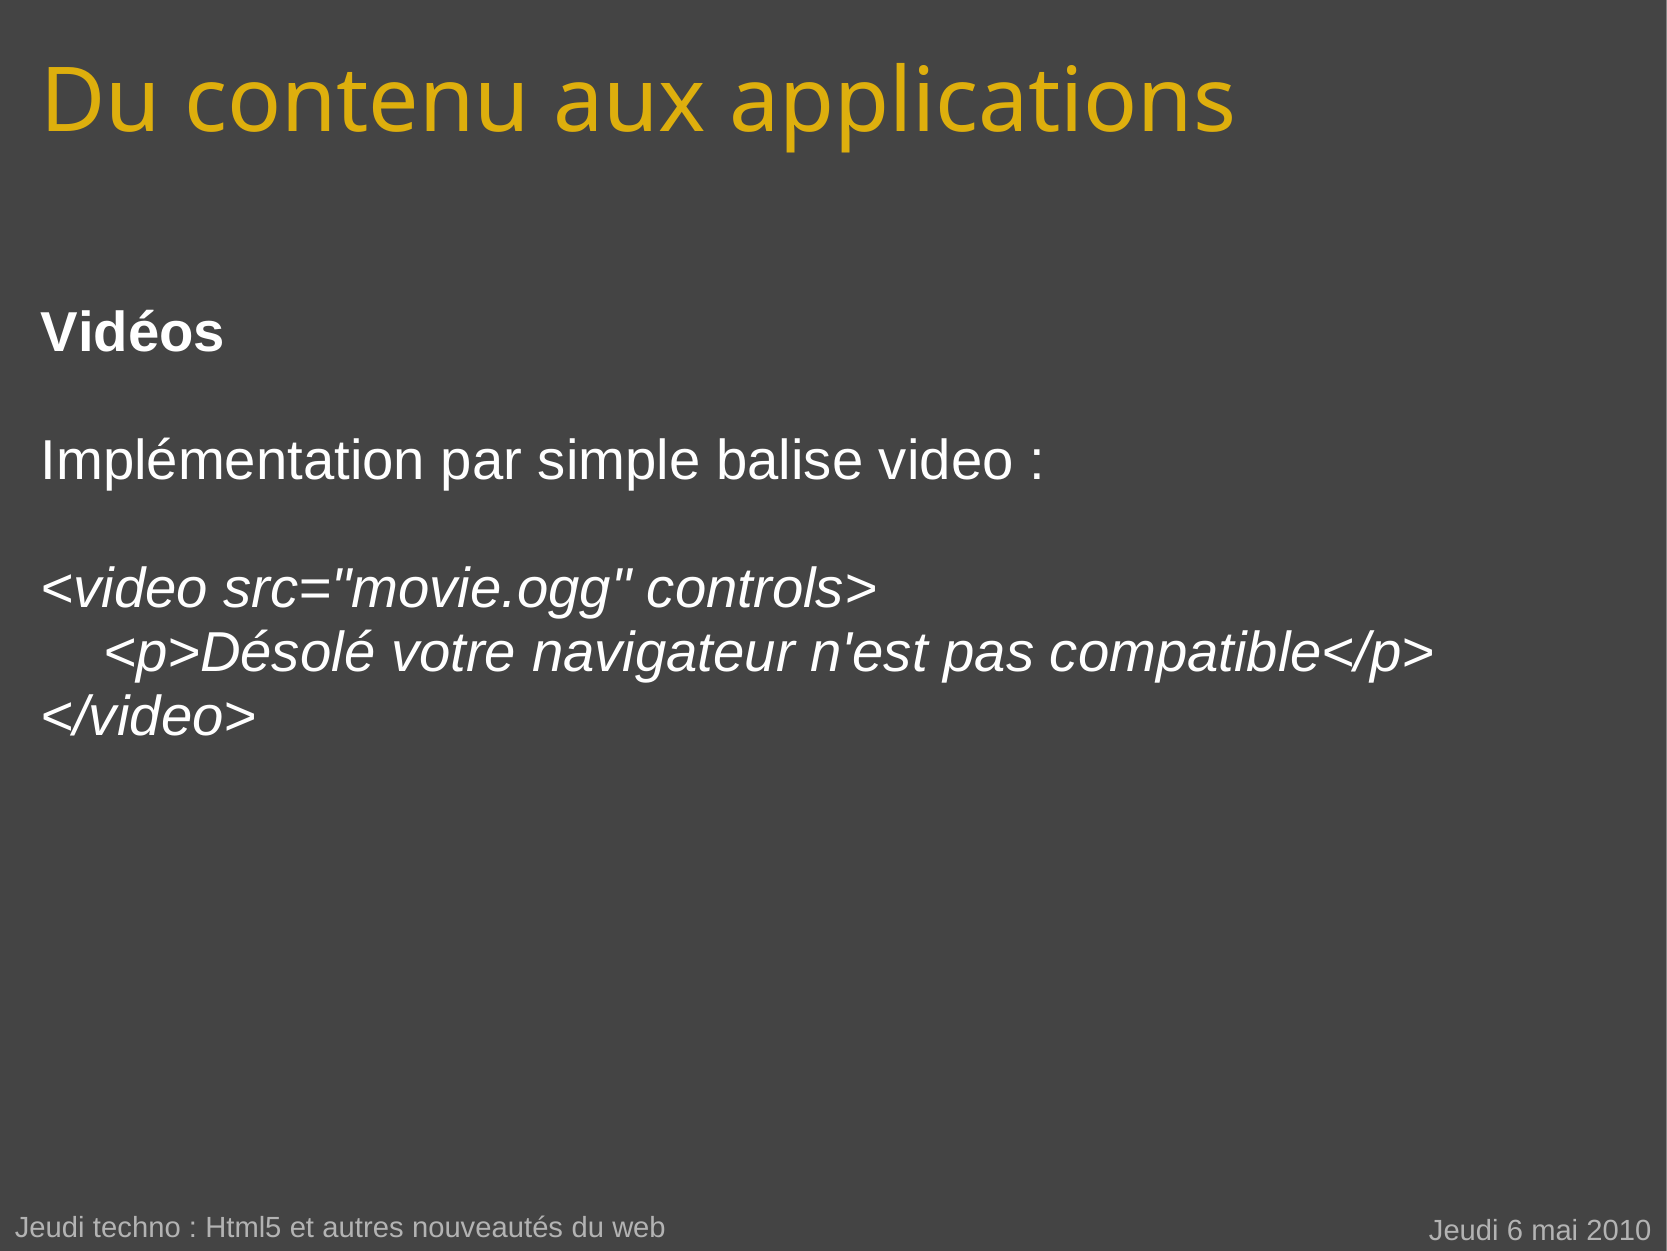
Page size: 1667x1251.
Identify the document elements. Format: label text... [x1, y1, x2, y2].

title Du contenu aux applications [40, 50, 1627, 201]
list Vidéos Implémentation par simple balise video : <video src="movie.ogg" controls> <p>Désolé votre navigateur n'est pas compatible</p> </video> [40, 300, 1627, 1201]
picture [0, 0, 1667, 1251]
